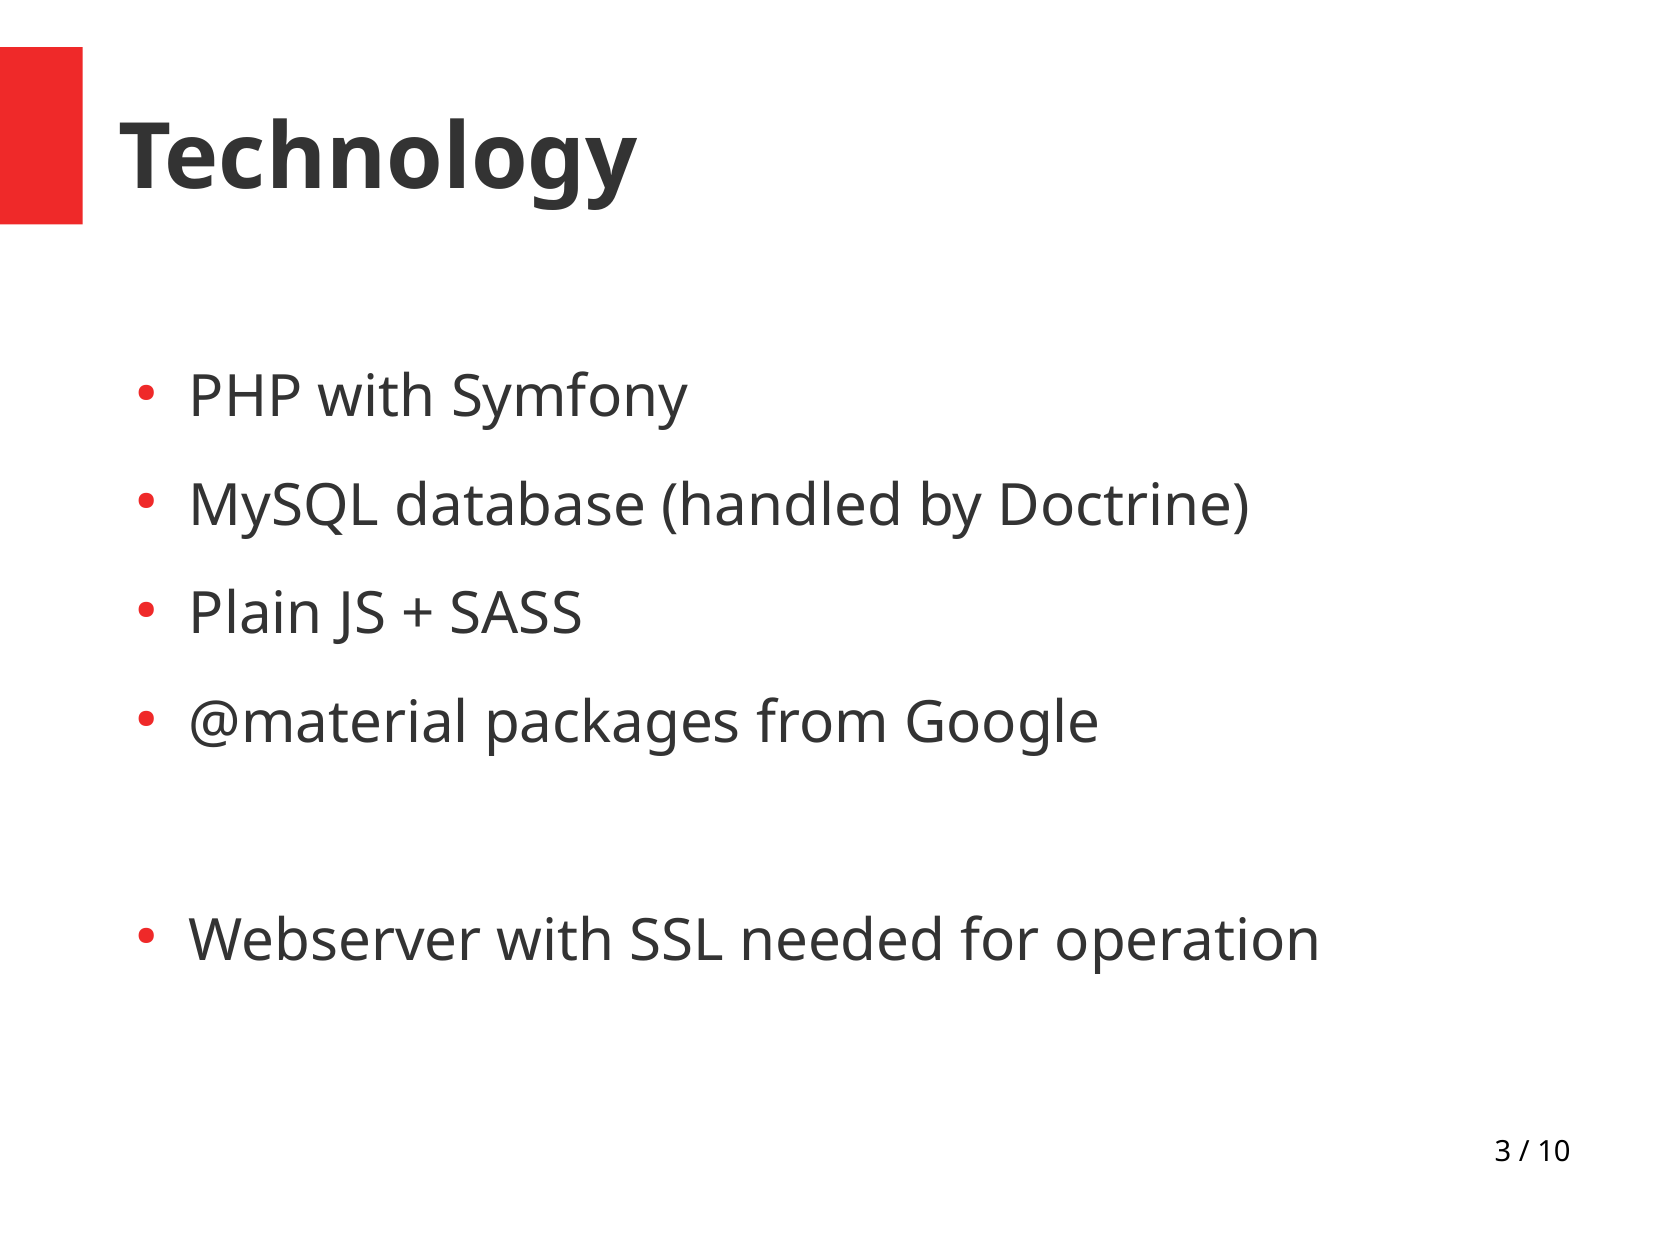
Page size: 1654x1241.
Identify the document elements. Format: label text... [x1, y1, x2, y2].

title Technology [118, 49, 1571, 257]
list PHP with Symfony MySQL database (handled by Doctrine) Plain JS + SASS @material packages from Google Webserver with SSL needed for operation [118, 354, 1536, 1074]
